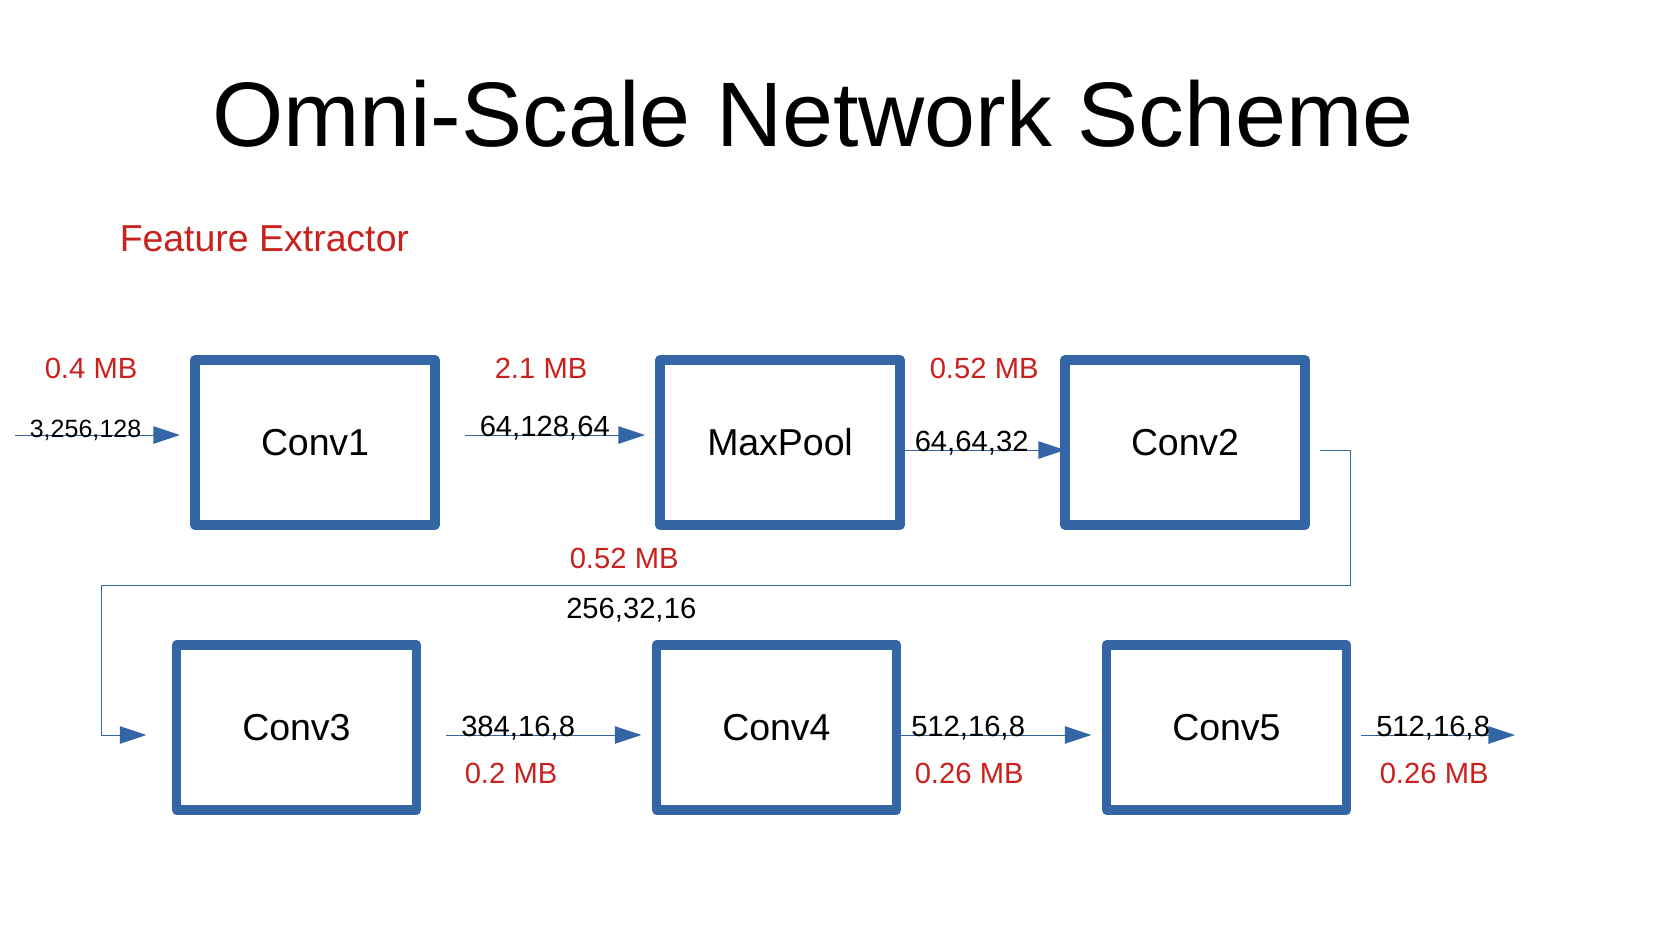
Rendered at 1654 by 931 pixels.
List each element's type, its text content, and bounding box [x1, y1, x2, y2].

text_box Conv5 [1106, 645, 1347, 811]
text_box 0.52 MB [555, 534, 706, 616]
text_box 0.2 MB [450, 750, 601, 831]
text_box 2.1 MB [480, 345, 616, 396]
text_box Conv3 [176, 645, 417, 811]
text_box 256,32,16 [551, 585, 837, 646]
text_box 0.4 MB [30, 345, 166, 411]
text_box 0.26 MB [1365, 750, 1516, 831]
text_box MaxPool [660, 360, 901, 526]
text_box 0.26 MB [900, 750, 1051, 831]
title Omni-Scale Network Scheme [82, 37, 1571, 193]
text_box Conv1 [195, 360, 436, 526]
text_box Conv2 [1065, 360, 1306, 526]
text_box Conv4 [656, 645, 897, 811]
text_box Feature Extractor [105, 210, 451, 271]
text_box 0.52 MB [915, 345, 1066, 426]
